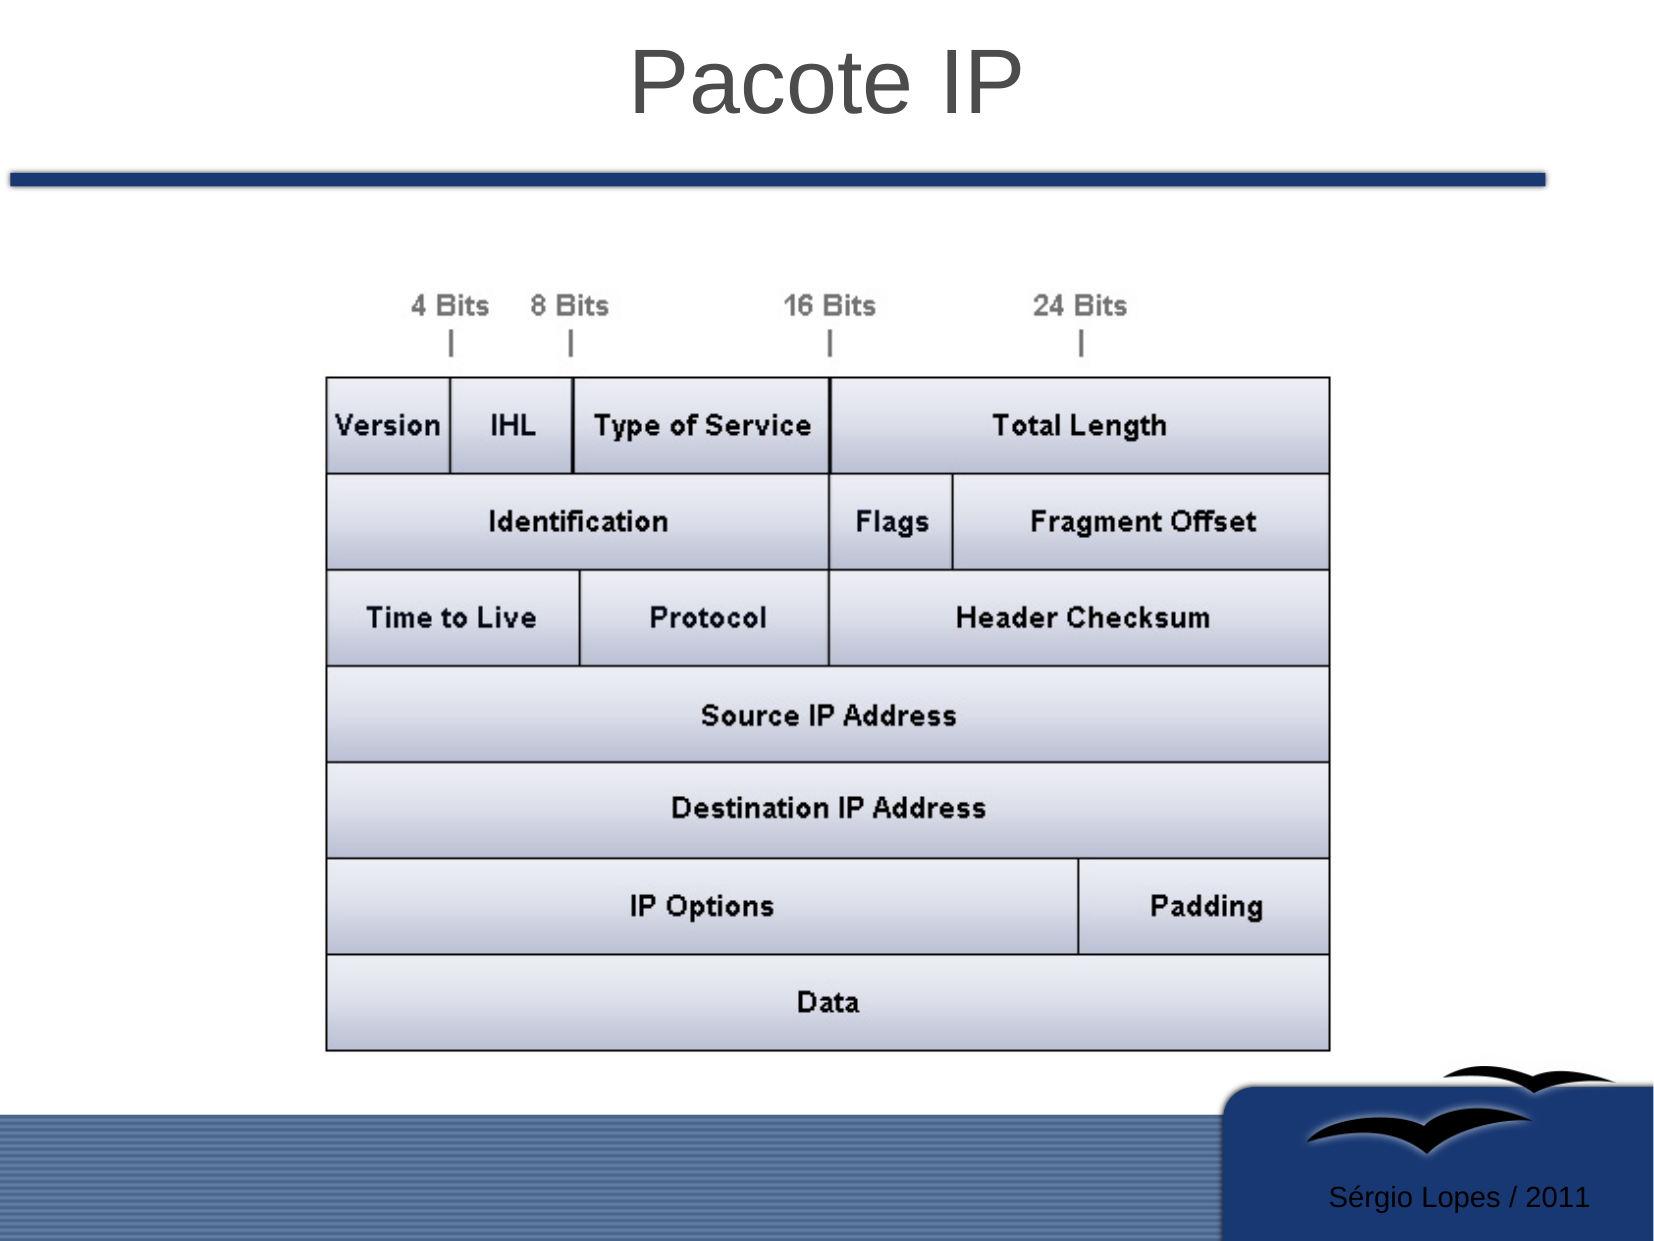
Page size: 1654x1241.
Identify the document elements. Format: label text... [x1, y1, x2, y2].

text_box Sérgio Lopes / 2011 [1328, 1181, 1588, 1214]
title Pacote IP [121, 0, 1534, 164]
picture [0, 0, 1654, 1241]
